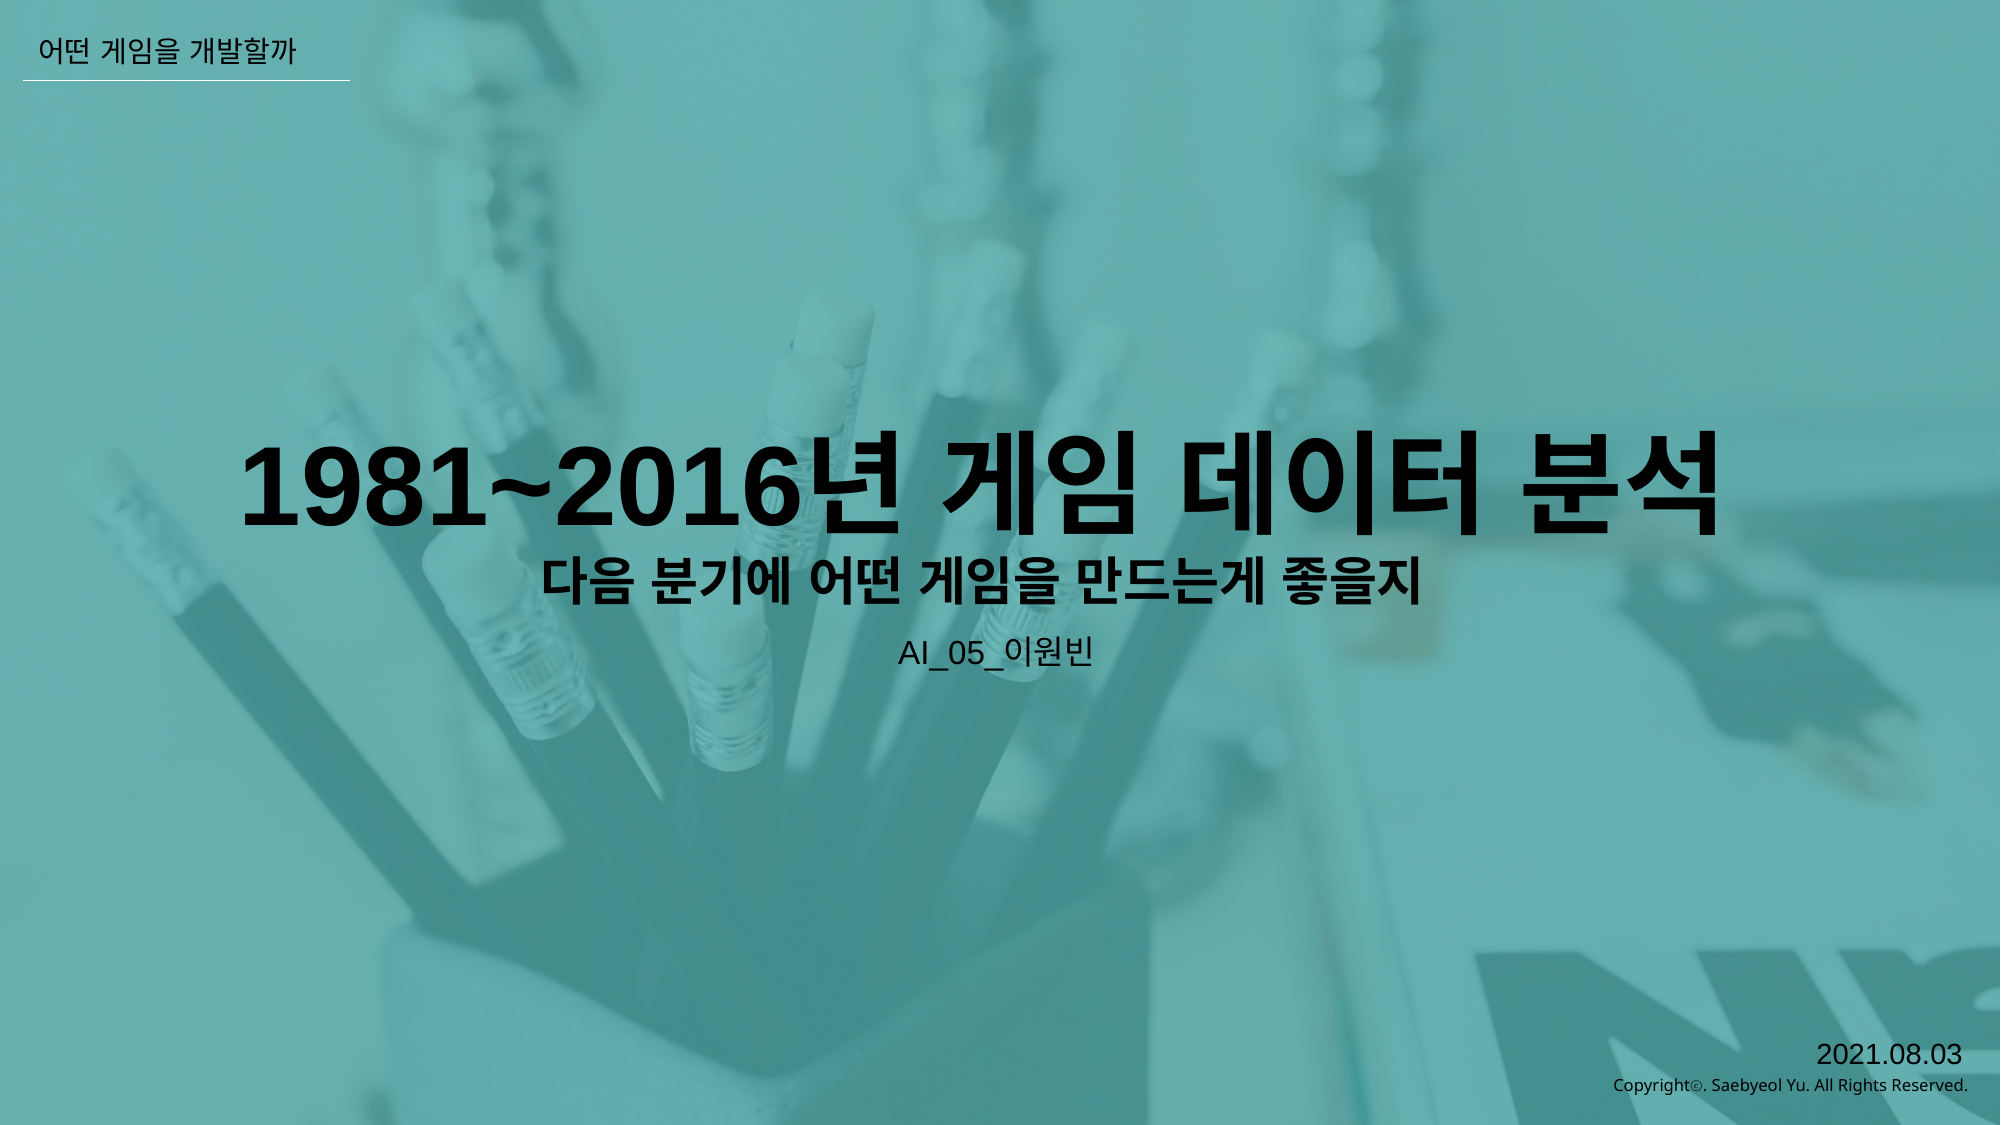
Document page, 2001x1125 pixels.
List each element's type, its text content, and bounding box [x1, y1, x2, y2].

text_box AI_05_이원빈 [805, 623, 1188, 679]
text_box 2021.08.03 [1801, 1028, 1978, 1067]
text_box [0, 0, 2000, 1125]
text_box 다음 분기에 어떤 게임을 만드는게 좋을지 [525, 541, 1440, 619]
text_box 어떤 게임을 개발할까 [23, 25, 313, 76]
text_box Copyrightⓒ. Saebyeol Yu. All Rights Reserved. [1598, 1067, 1984, 1102]
text_box 1981~2016년 게임 데이터 분석 [223, 405, 1742, 555]
